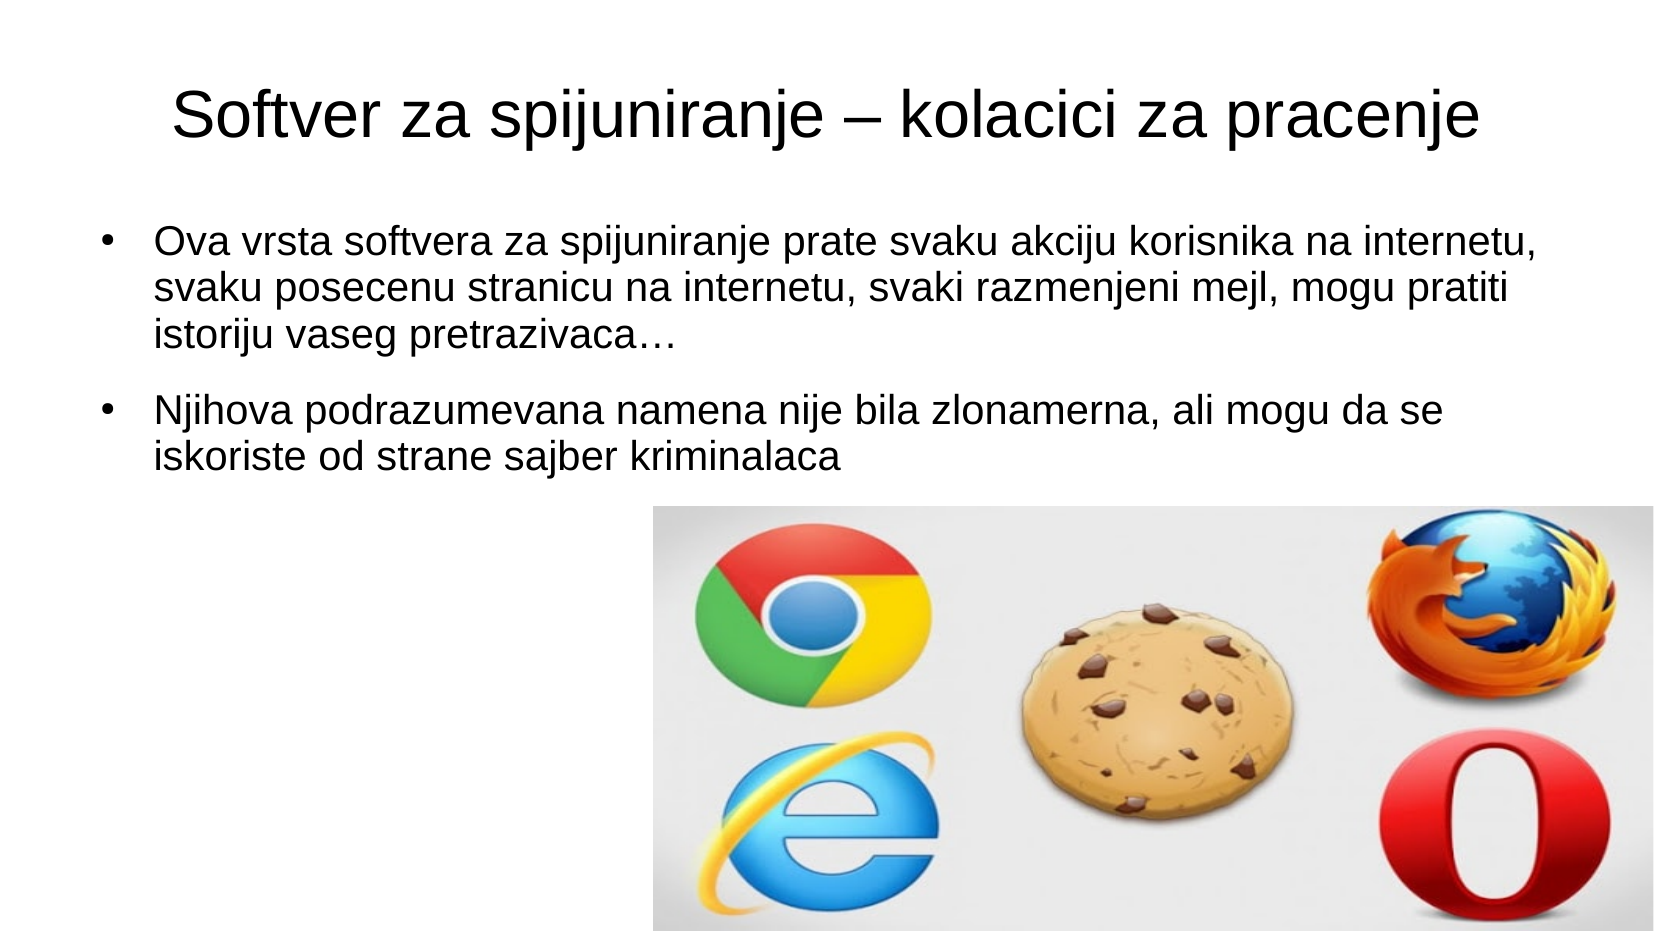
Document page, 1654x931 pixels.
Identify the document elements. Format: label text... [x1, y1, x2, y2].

picture [653, 506, 1654, 931]
title Softver za spijuniranje – kolacici za pracenje [82, 37, 1571, 193]
list Ova vrsta softvera za spijuniranje prate svaku akciju korisnika na internetu, svaku posecenu stranicu na internetu, svaki razmenjeni mejl, mogu pratiti istoriju vaseg pretrazivaca… Njihova podrazumevana namena nije bila zlonamerna, ali mogu da se iskoriste od strane sajber kriminalaca [82, 217, 1571, 758]
